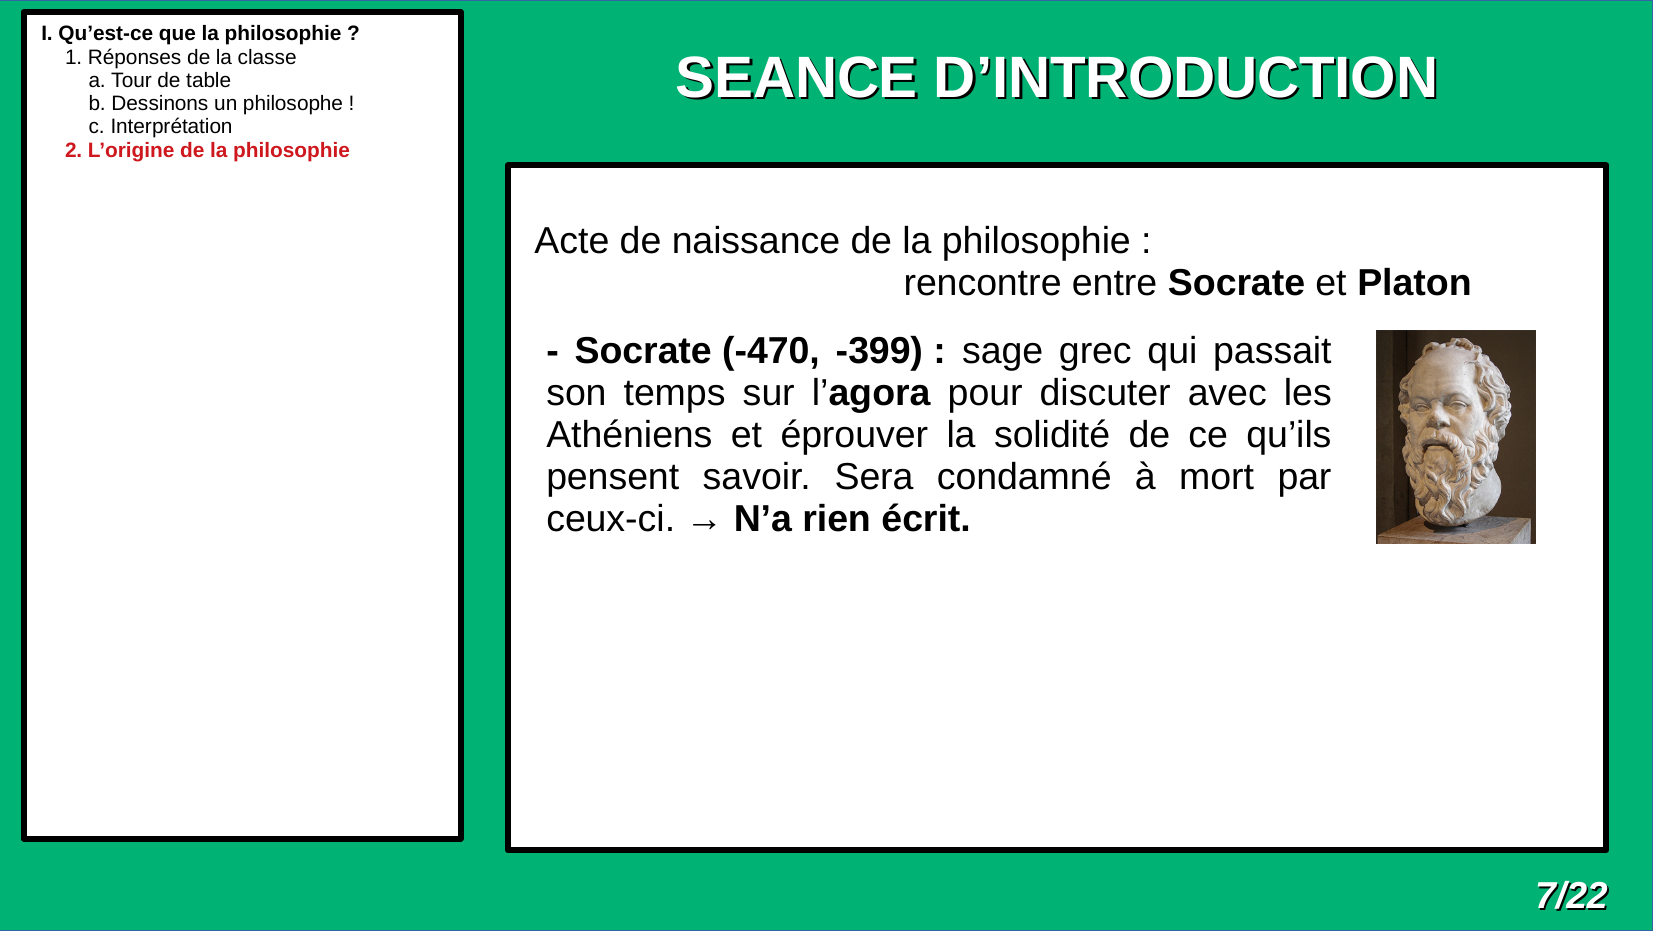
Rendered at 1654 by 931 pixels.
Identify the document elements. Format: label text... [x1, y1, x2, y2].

text_box Acte de naissance de la philosophie : rencontre entre Socrate et Platon [519, 212, 1524, 319]
text_box <numéro>/22 [1464, 867, 1623, 931]
text_box SEANCE D’INTRODUCTION [507, 0, 1607, 154]
text_box [0, 0, 1653, 931]
text_box - Socrate (-470, -399) : sage grec qui passait son temps sur l’agora pour discuter avec les Athéniens et éprouver la solidité de ce qu’ils pensent savoir. Sera condamné à mort par ceux-ci. → N’a rien écrit. [531, 322, 1347, 548]
picture [1376, 330, 1536, 544]
text_box I. Qu’est-ce que la philosophie ? 1. Réponses de la classe a. Tour de table b. Dessinons un philosophe ! c. Interprétation 2. L’origine de la philosophie [23, 11, 461, 839]
